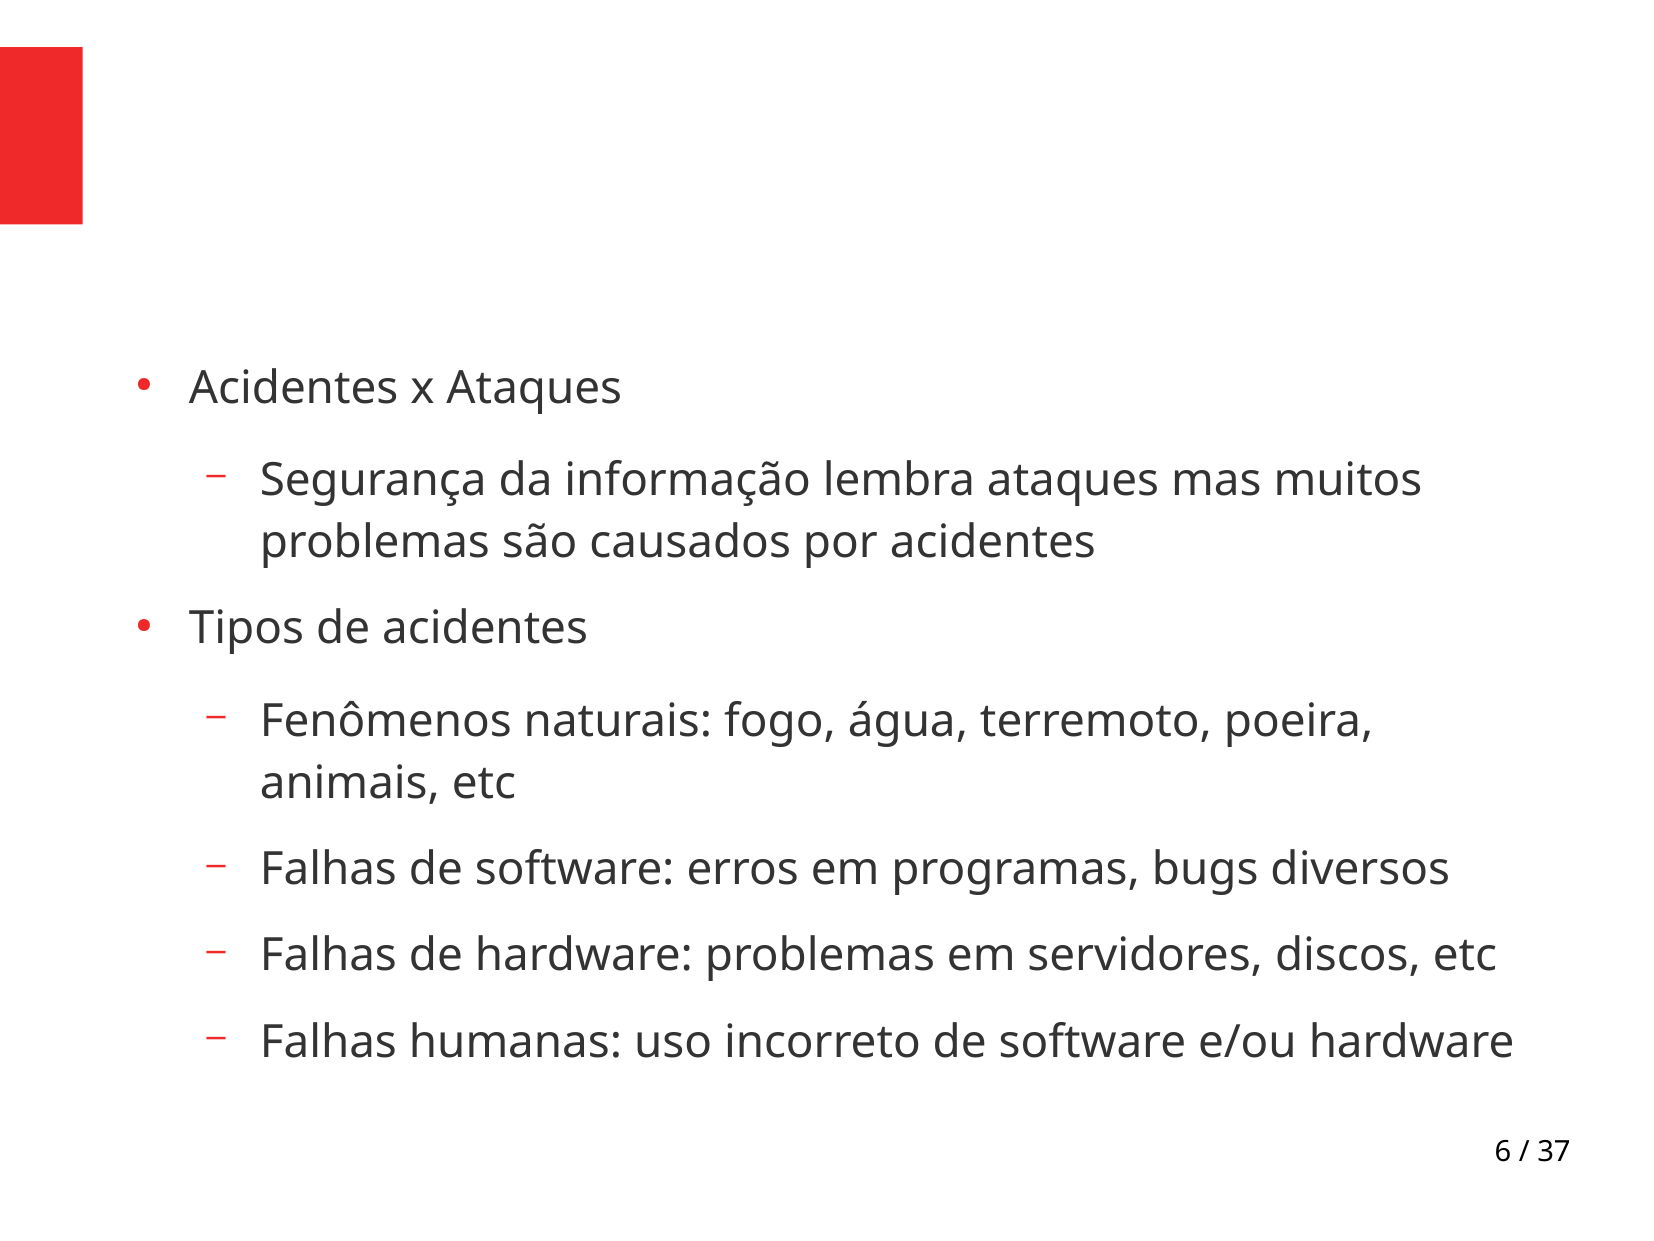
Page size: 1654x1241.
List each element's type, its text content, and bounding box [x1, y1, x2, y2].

list Acidentes x Ataques Segurança da informação lembra ataques mas muitos problemas são causados por acidentes Tipos de acidentes Fenômenos naturais: fogo, água, terremoto, poeira, animais, etc Falhas de software: erros em programas, bugs diversos Falhas de hardware: problemas em servidores, discos, etc Falhas humanas: uso incorreto de software e/ou hardware [118, 354, 1536, 1074]
